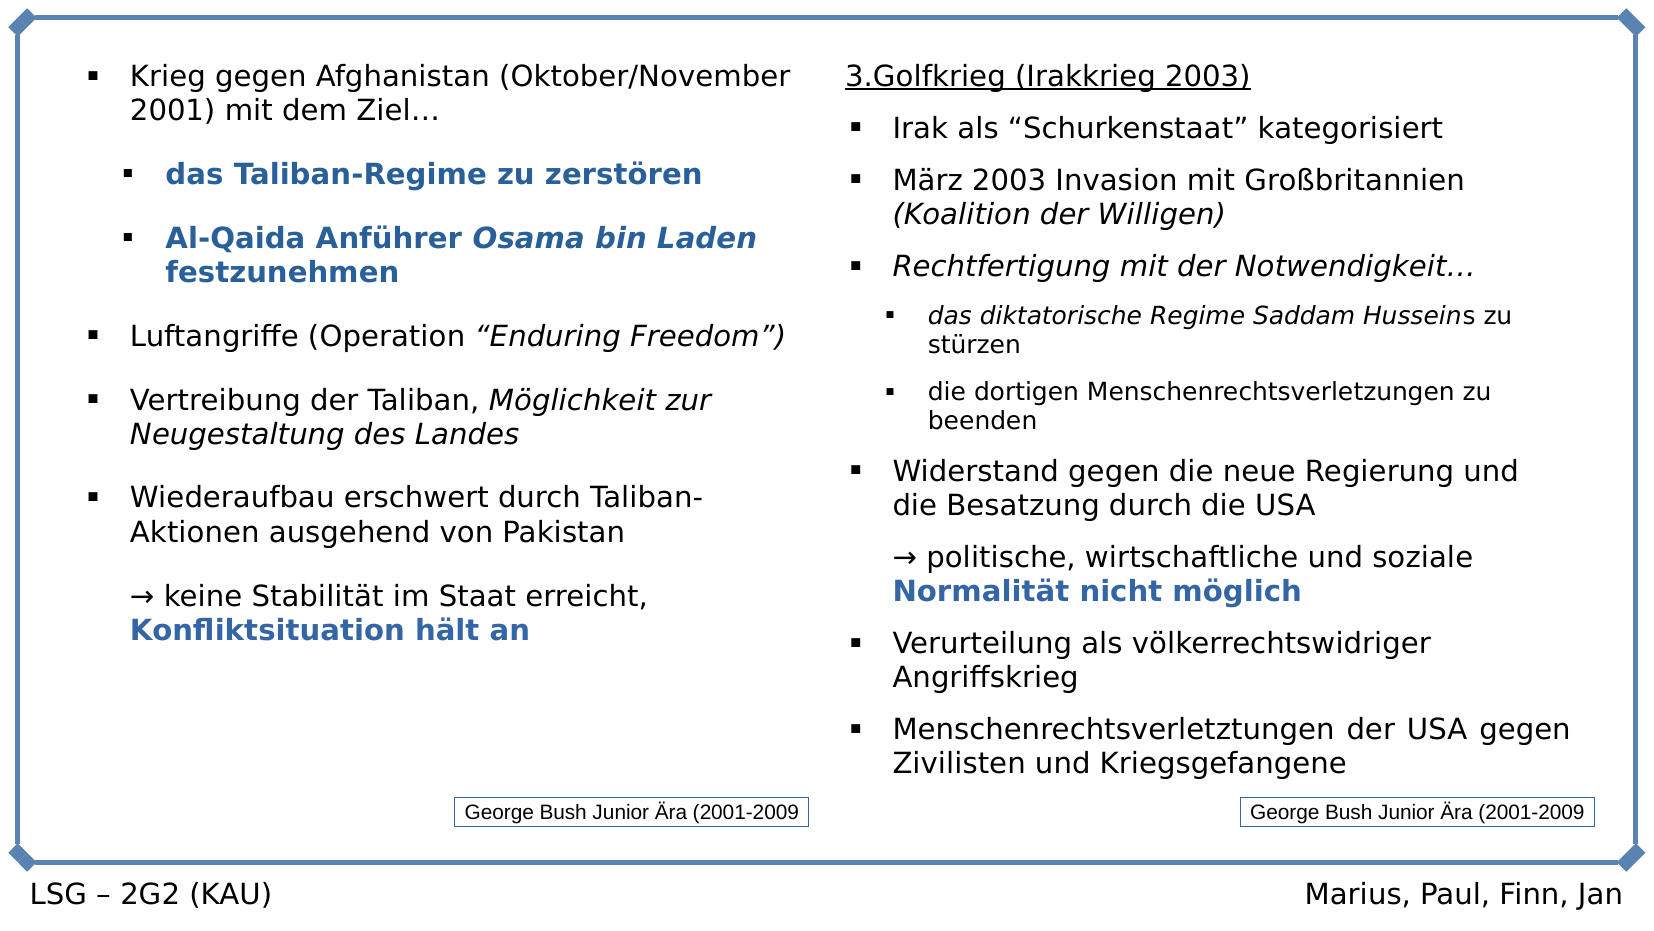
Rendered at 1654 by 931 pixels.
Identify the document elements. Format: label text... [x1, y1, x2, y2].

text_box George Bush Junior Ära (2001-2009 [454, 797, 809, 827]
list Krieg gegen Afghanistan (Oktober/November 2001) mit dem Ziel… das Taliban-Regime zu zerstören Al-Qaida Anführer Osama bin Laden festzunehmen Luftangriffe (Operation “Enduring Freedom”) Vertreibung der Taliban, Möglichkeit zur Neugestaltung des Landes Wiederaufbau erschwert durch Taliban-Aktionen ausgehend von Pakistan → keine Stabilität im Staat erreicht, Konfliktsituation hält an [82, 59, 809, 827]
text_box George Bush Junior Ära (2001-2009 [1240, 797, 1595, 827]
list 3.Golfkrieg (Irakkrieg 2003) Irak als “Schurkenstaat” kategorisiert März 2003 Invasion mit Großbritannien (Koalition der Willigen) Rechtfertigung mit der Notwendigkeit… das diktatorische Regime Saddam Husseins zu stürzen die dortigen Menschenrechtsverletzungen zu beenden Widerstand gegen die neue Regierung und die Besatzung durch die USA → politische, wirtschaftliche und soziale Normalität nicht möglich Verurteilung als völkerrechtswidriger Angriffskrieg Menschenrechtsverletztungen der USA gegen Zivilisten und Kriegsgefangene [845, 59, 1572, 827]
